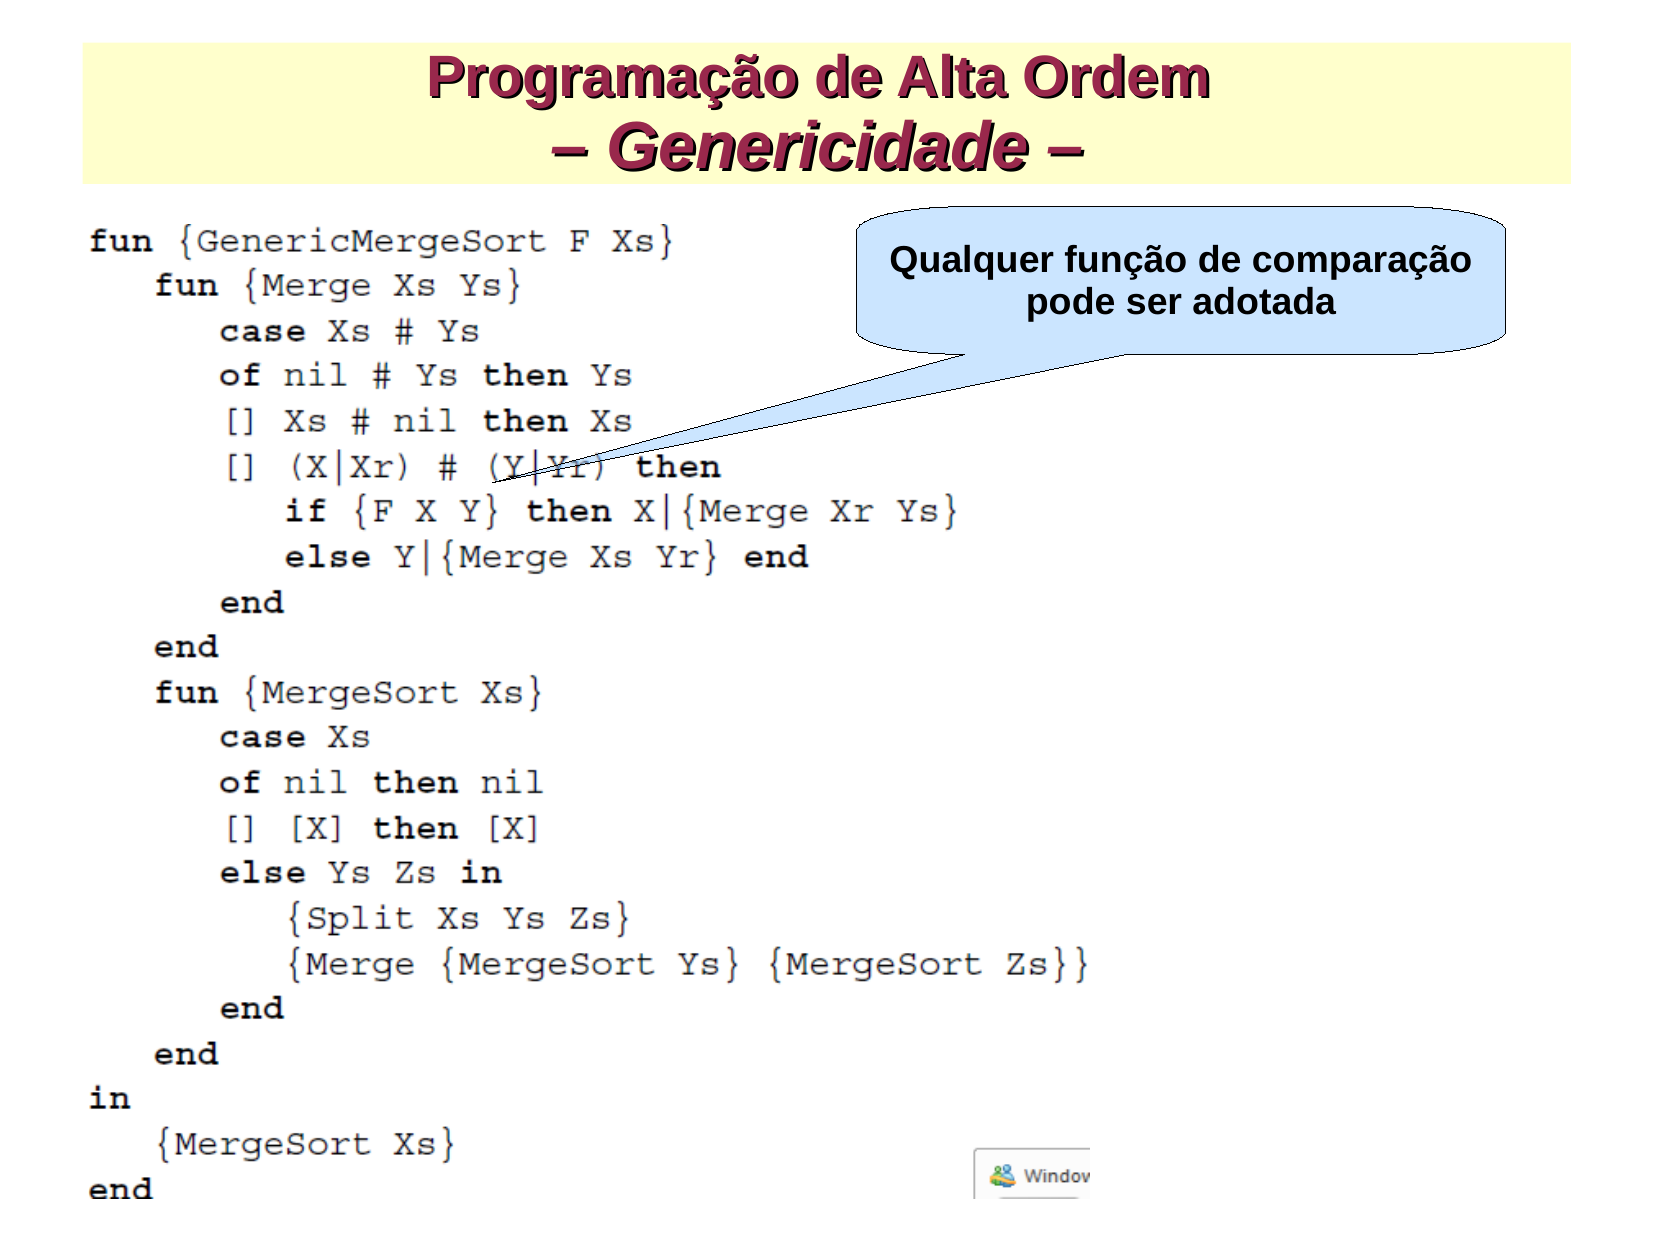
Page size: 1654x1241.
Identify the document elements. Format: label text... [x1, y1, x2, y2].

picture [88, 224, 1090, 1199]
title Programação de Alta Ordem – Genericidade – [82, 42, 1571, 184]
text_box Qualquer função de comparação pode ser adotada [492, 206, 1506, 483]
